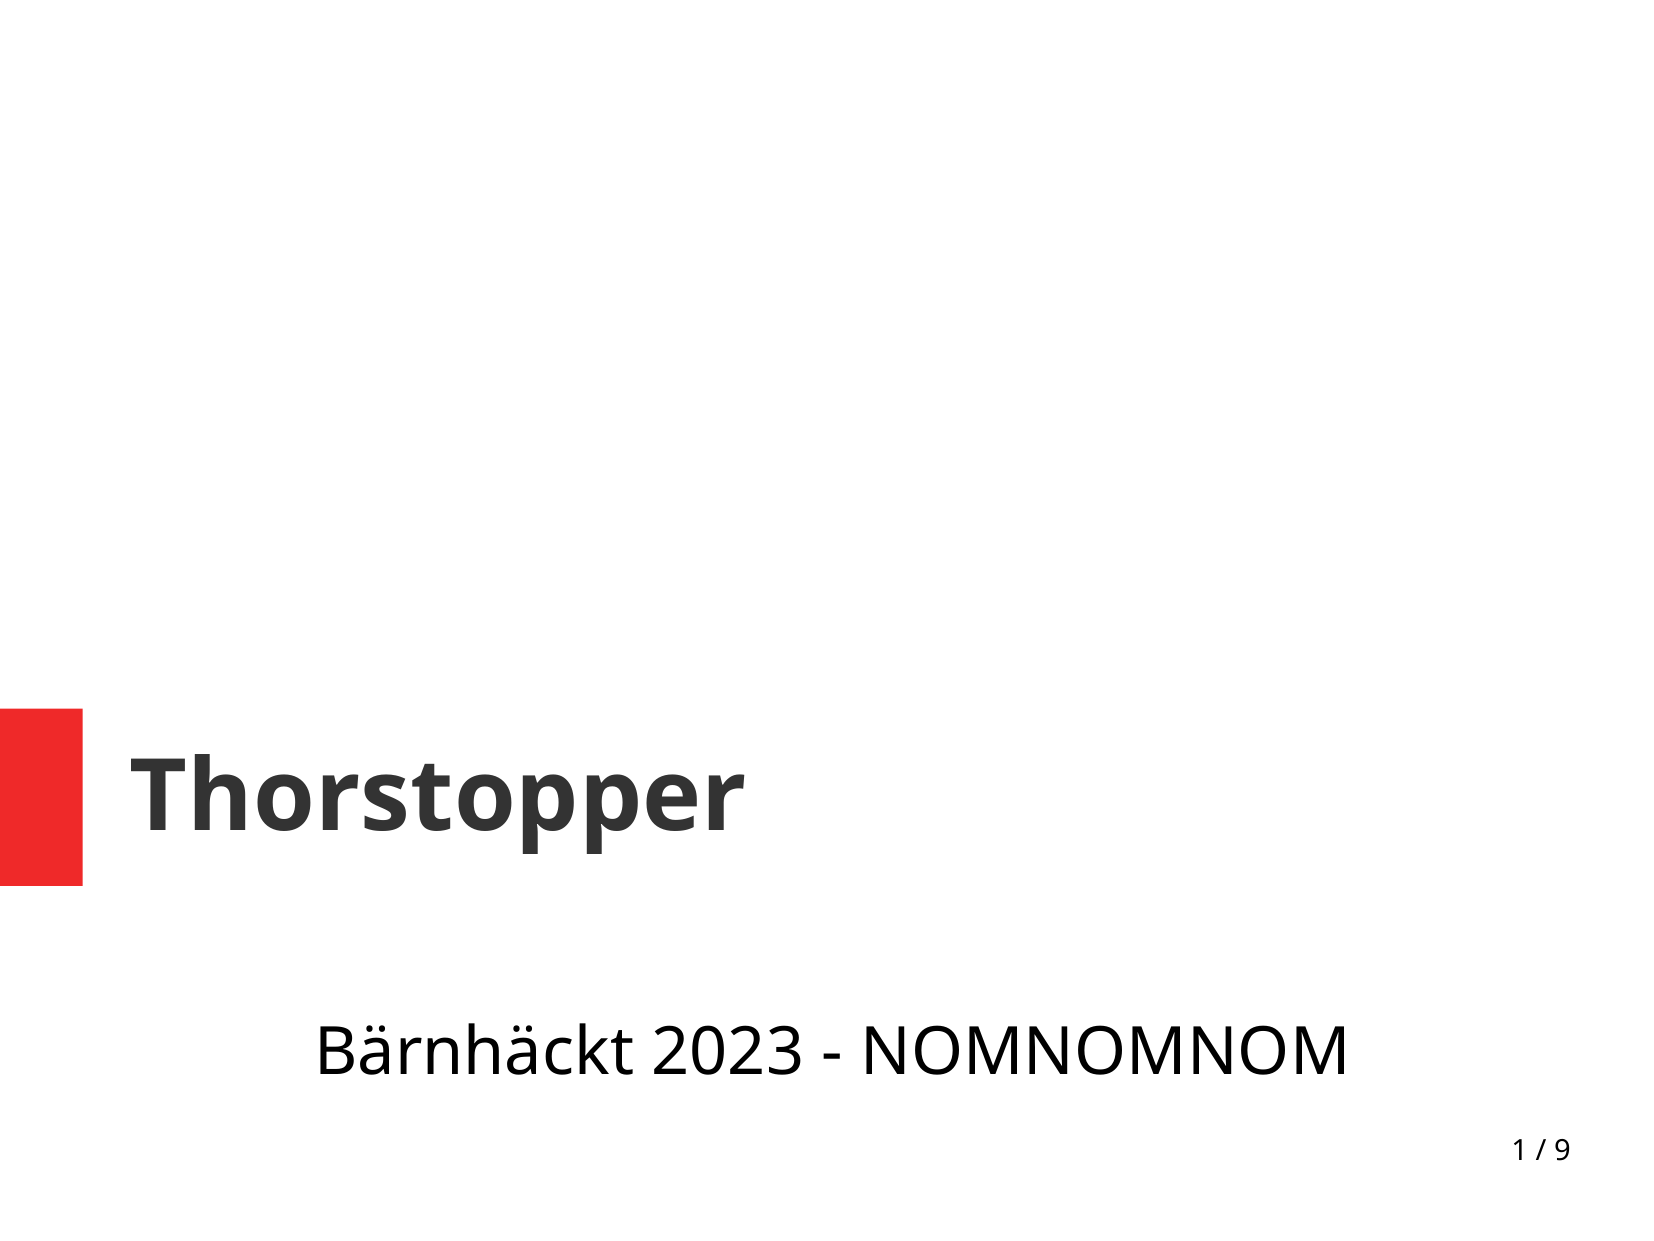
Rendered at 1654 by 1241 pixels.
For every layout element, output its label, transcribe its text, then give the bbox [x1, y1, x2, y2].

subtitle Bärnhäckt 2023 - NOMNOMNOM [129, 968, 1536, 1130]
title Thorstopper [129, 655, 1536, 928]
